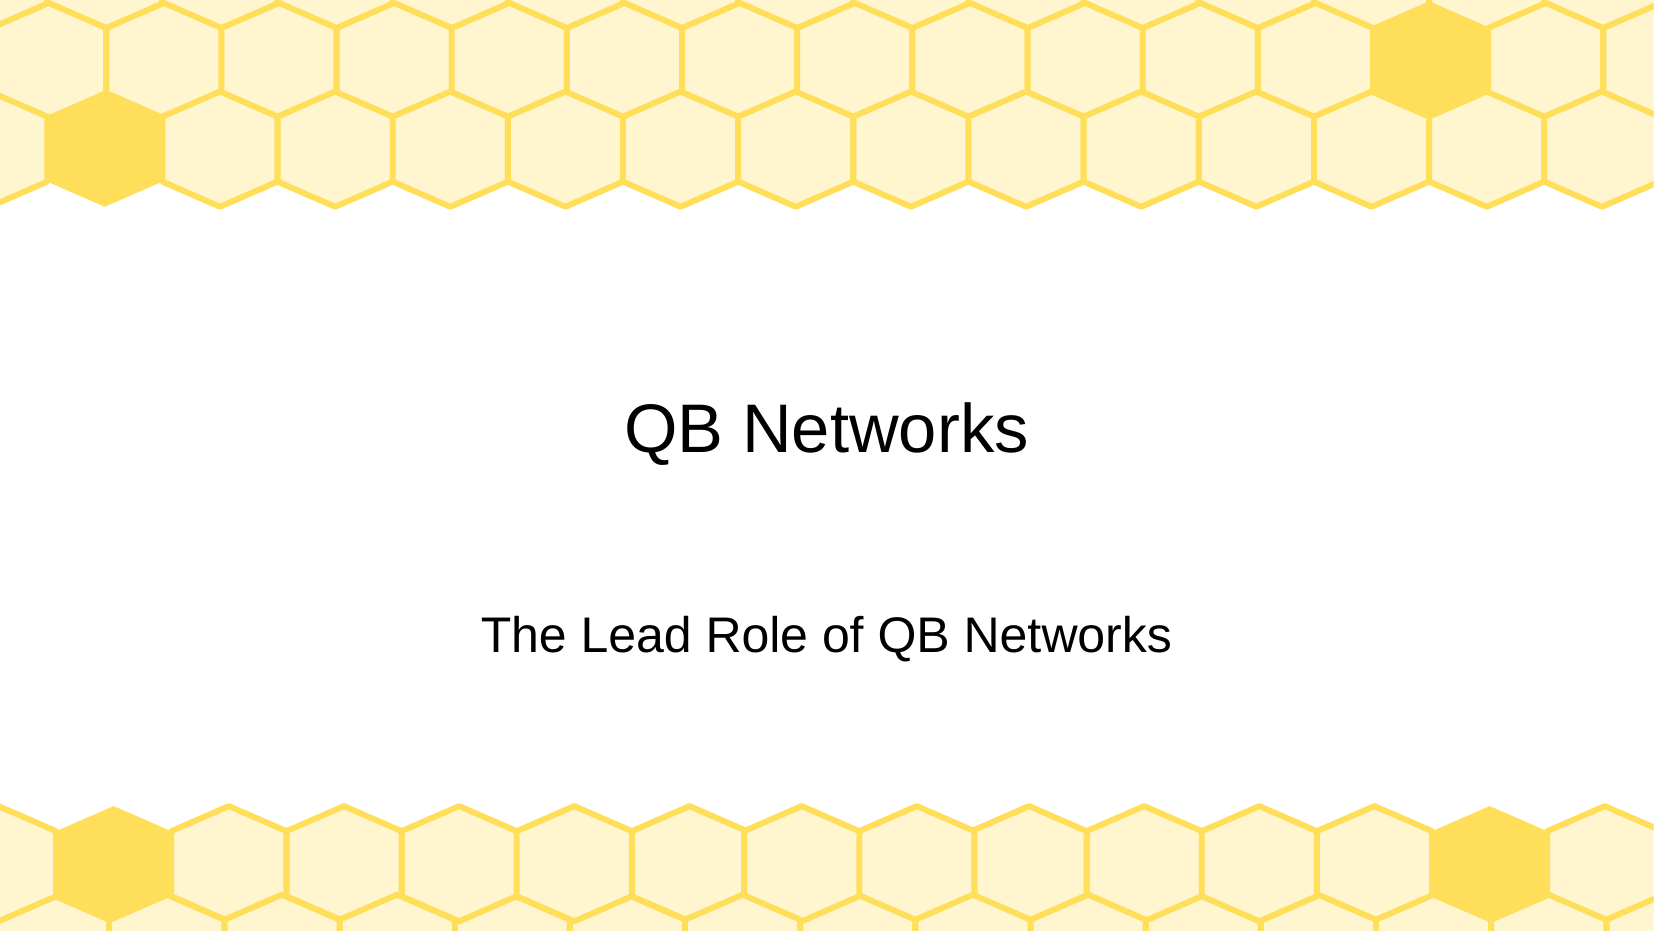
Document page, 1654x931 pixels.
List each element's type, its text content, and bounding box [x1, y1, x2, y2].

subtitle The Lead Role of QB Networks [88, 561, 1565, 709]
title QB Networks [88, 324, 1565, 532]
